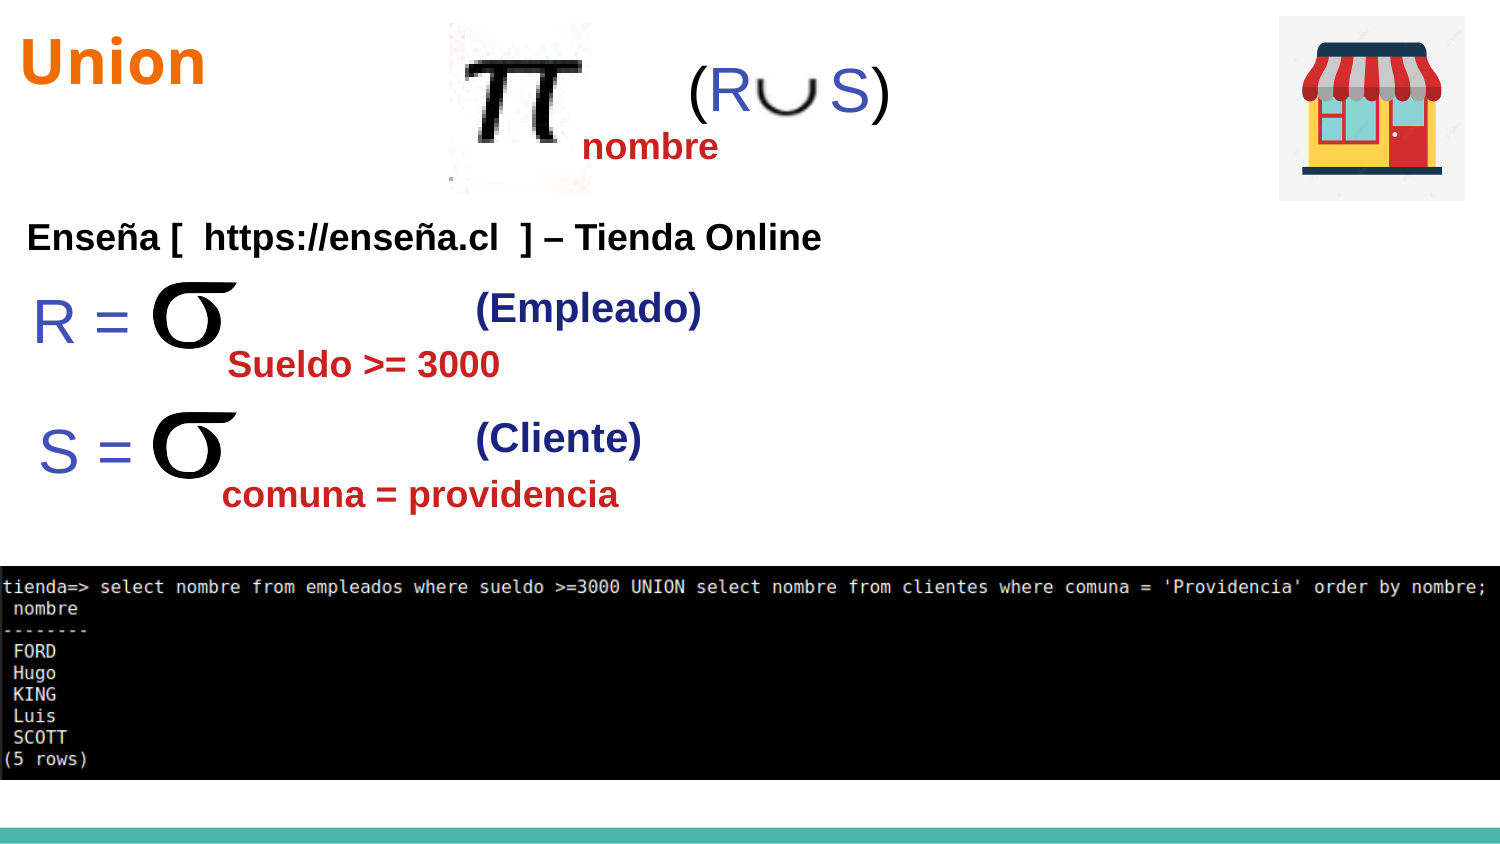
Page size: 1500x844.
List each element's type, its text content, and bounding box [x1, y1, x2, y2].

text_box S = [23, 372, 154, 504]
text_box S) [814, 10, 957, 142]
text_box Enseña [ https://enseña.cl ] – Tienda Online [11, 208, 1300, 266]
text_box (Empleado) [460, 277, 733, 386]
title Union [3, 2, 1402, 119]
text_box (R [673, 47, 815, 118]
picture [1279, 16, 1465, 201]
text_box comuna = providencia [206, 466, 798, 566]
picture [0, 566, 1500, 780]
text_box Sueldo >= 3000 [212, 336, 650, 394]
text_box (Cliente) [460, 407, 733, 516]
picture [153, 412, 237, 479]
picture [449, 23, 591, 194]
text_box R = [17, 242, 148, 374]
text_box nombre [566, 118, 839, 175]
picture [153, 282, 237, 349]
